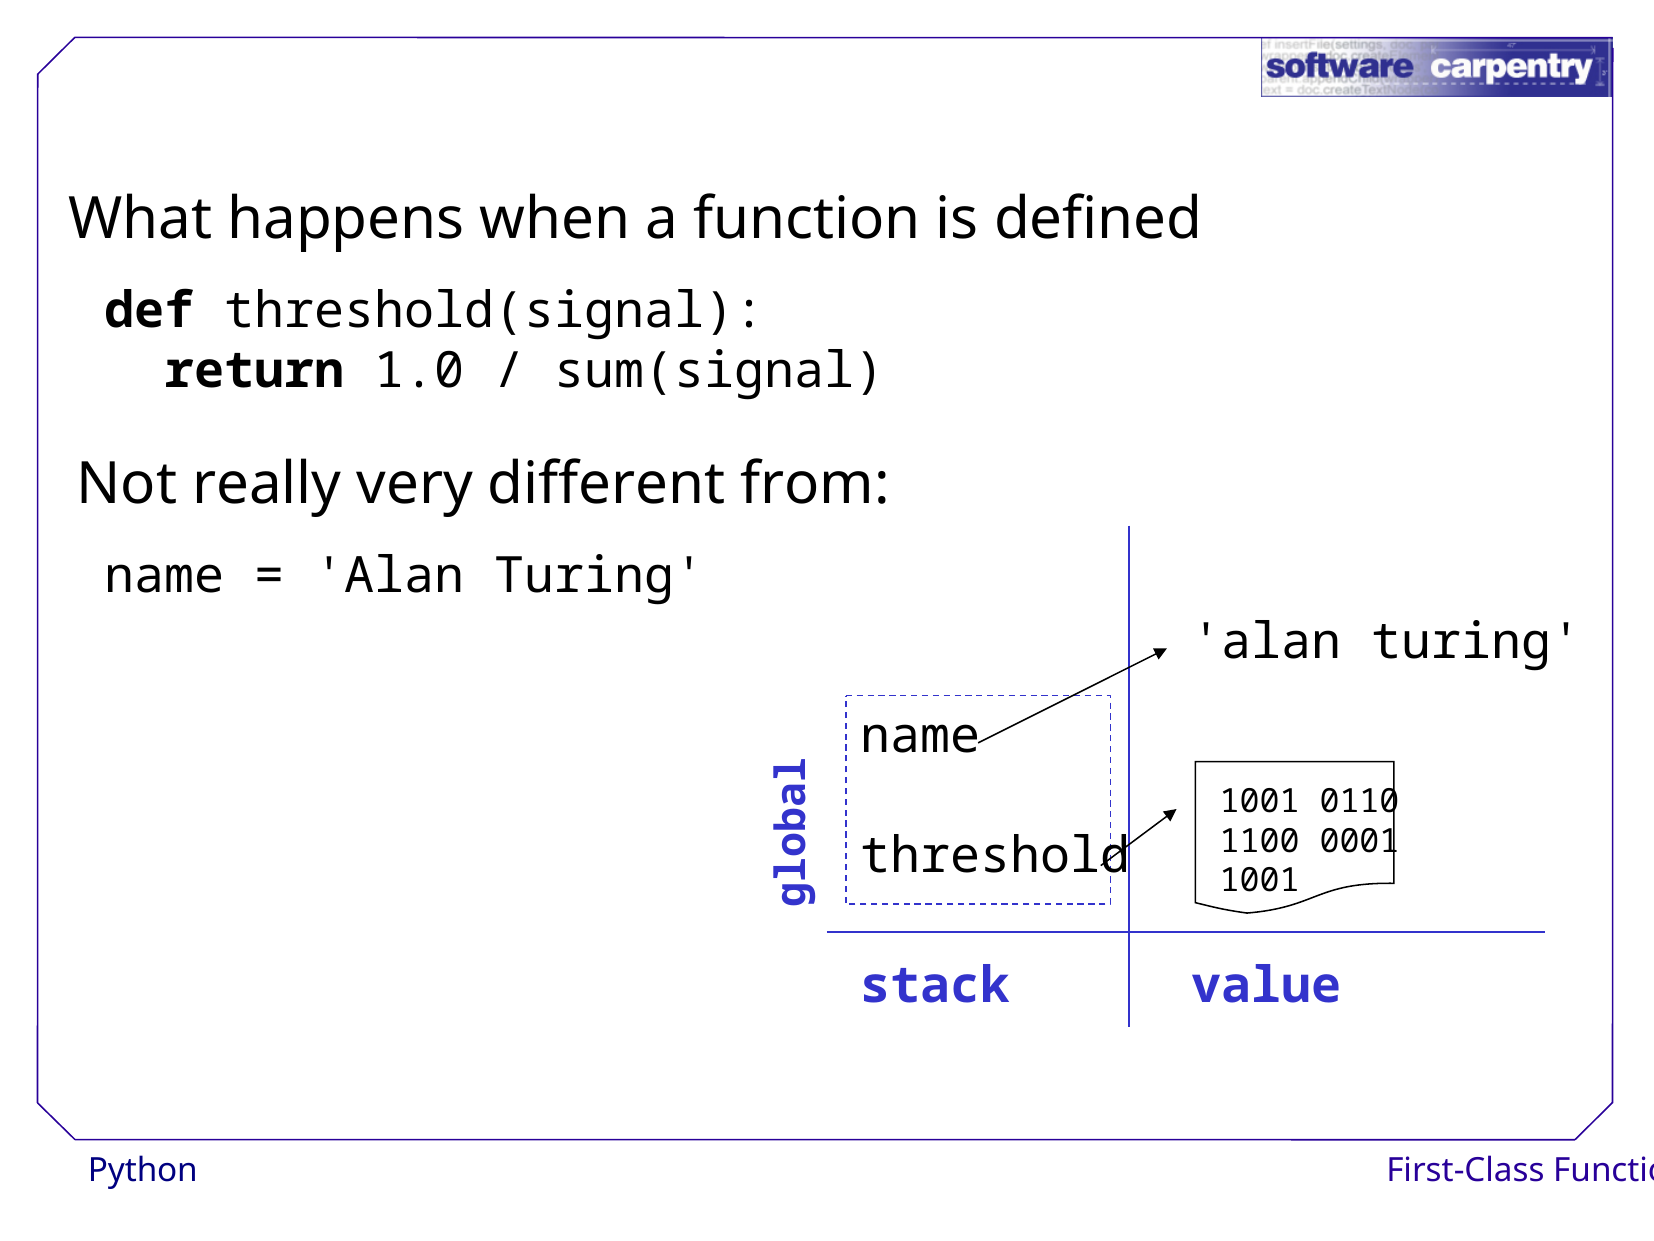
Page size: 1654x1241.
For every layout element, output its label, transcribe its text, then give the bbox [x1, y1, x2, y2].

text_box def threshold(signal): return 1.0 / sum(signal) [89, 270, 1517, 422]
text_box stack [845, 950, 1111, 1027]
text_box name = 'Alan Turing' [89, 534, 808, 687]
text_box Not really very different from: [61, 402, 1055, 523]
text_box name threshold [845, 695, 1111, 904]
text_box value [1176, 950, 1442, 1027]
text_box 1001 0110 1100 0001 1001 [1204, 771, 1375, 904]
text_box 'alan turing' [1176, 601, 1527, 677]
picture [1261, 39, 1613, 97]
text_box global [760, 761, 837, 923]
text_box What happens when a function is defined [53, 138, 1367, 259]
